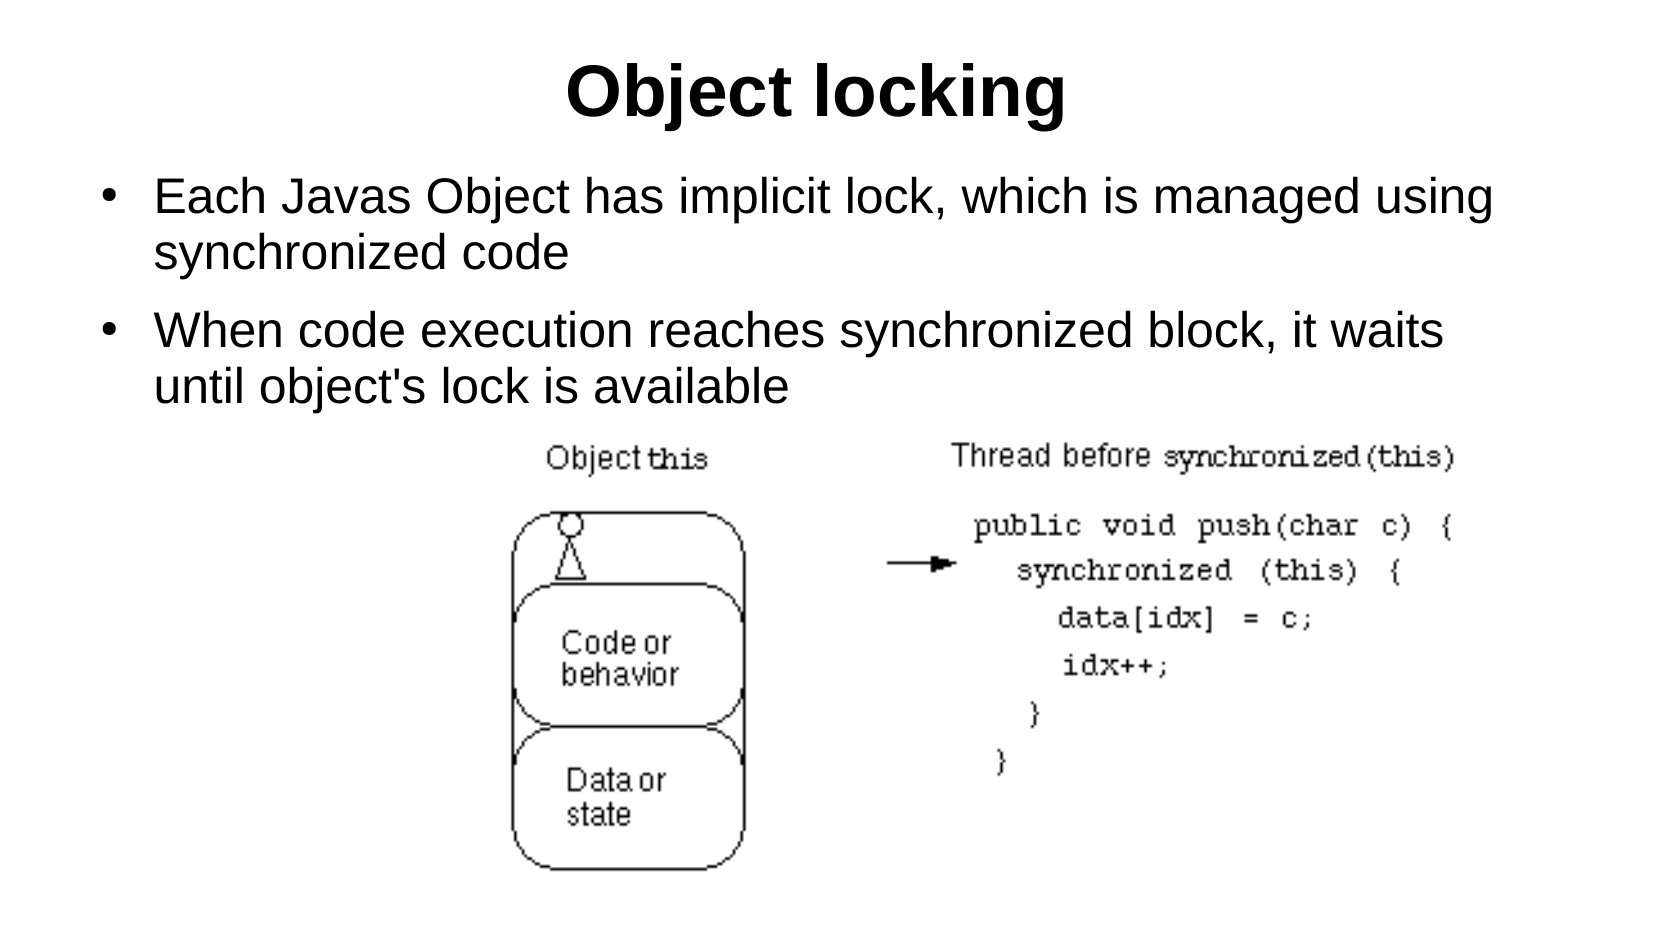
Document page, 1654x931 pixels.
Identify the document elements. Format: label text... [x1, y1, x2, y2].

list Each Javas Object has implicit lock, which is managed using synchronized code When code execution reaches synchronized block, it waits until object's lock is available [82, 168, 1538, 889]
title Object locking [82, 50, 1571, 133]
picture [448, 433, 1518, 903]
